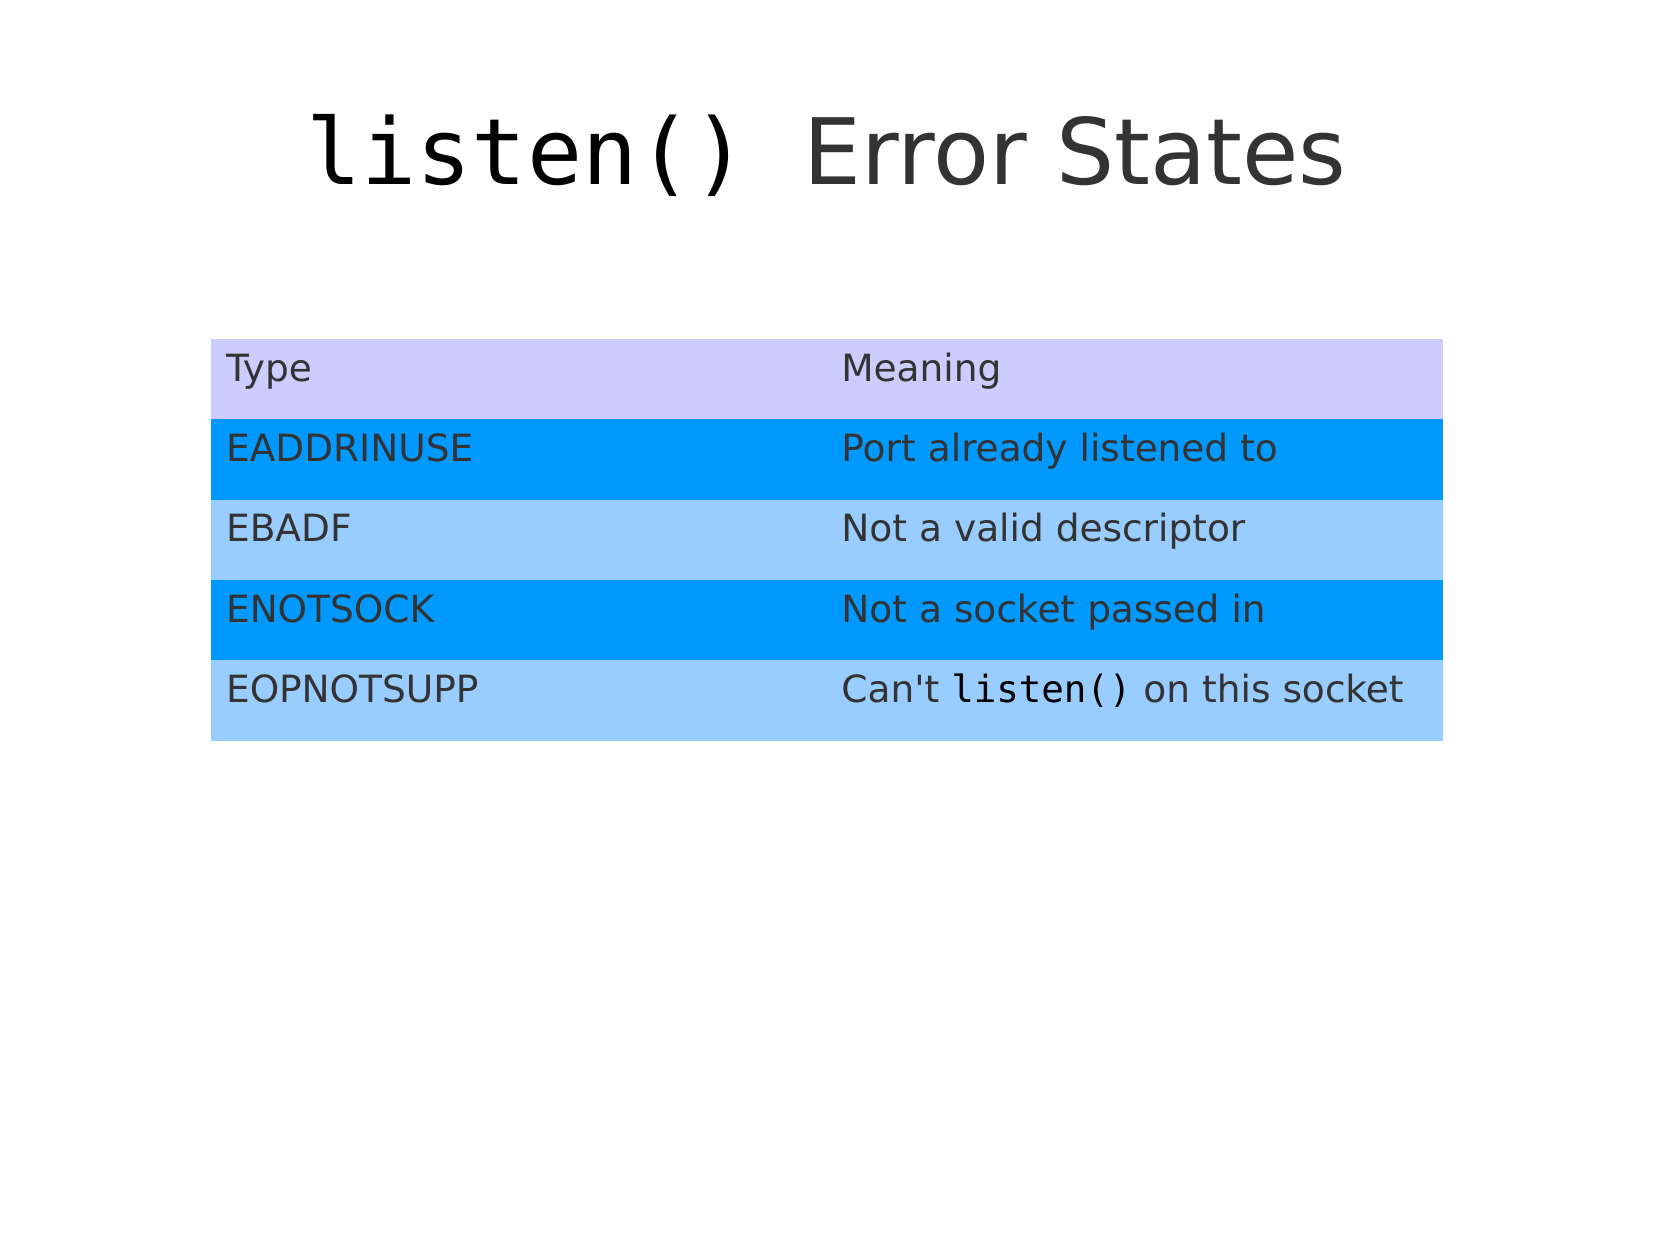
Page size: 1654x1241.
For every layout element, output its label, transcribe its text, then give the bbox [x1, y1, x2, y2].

table_cell ENOTSOCK [211, 580, 827, 660]
table_cell EADDRINUSE [211, 419, 827, 500]
table_cell Port already listened to [827, 419, 1443, 500]
title listen() Error States [82, 56, 1571, 250]
table_cell Not a valid descriptor [827, 500, 1443, 580]
table_cell Can't listen() on this socket [827, 660, 1443, 741]
table_cell EOPNOTSUPP [211, 660, 827, 741]
table_header Meaning [827, 339, 1443, 419]
table_header Type [211, 339, 827, 419]
table_cell EBADF [211, 500, 827, 580]
table_cell Not a socket passed in [827, 580, 1443, 660]
